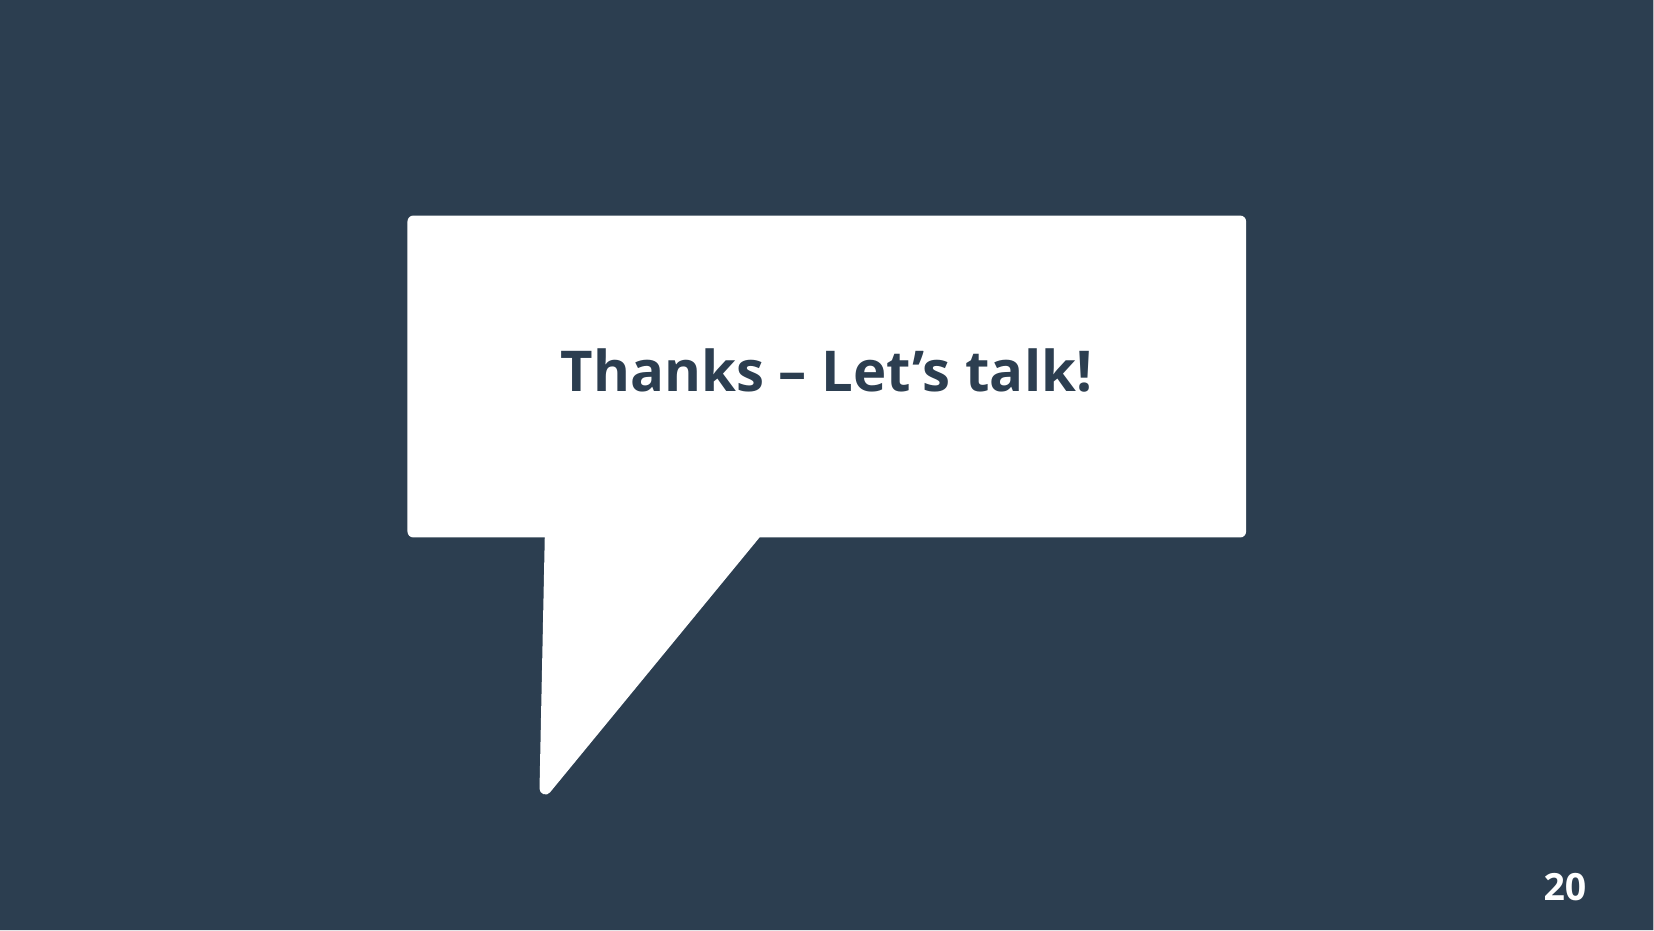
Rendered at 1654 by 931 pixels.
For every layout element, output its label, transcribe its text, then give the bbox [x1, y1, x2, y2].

title Thanks – Let’s talk! [442, 236, 1211, 502]
